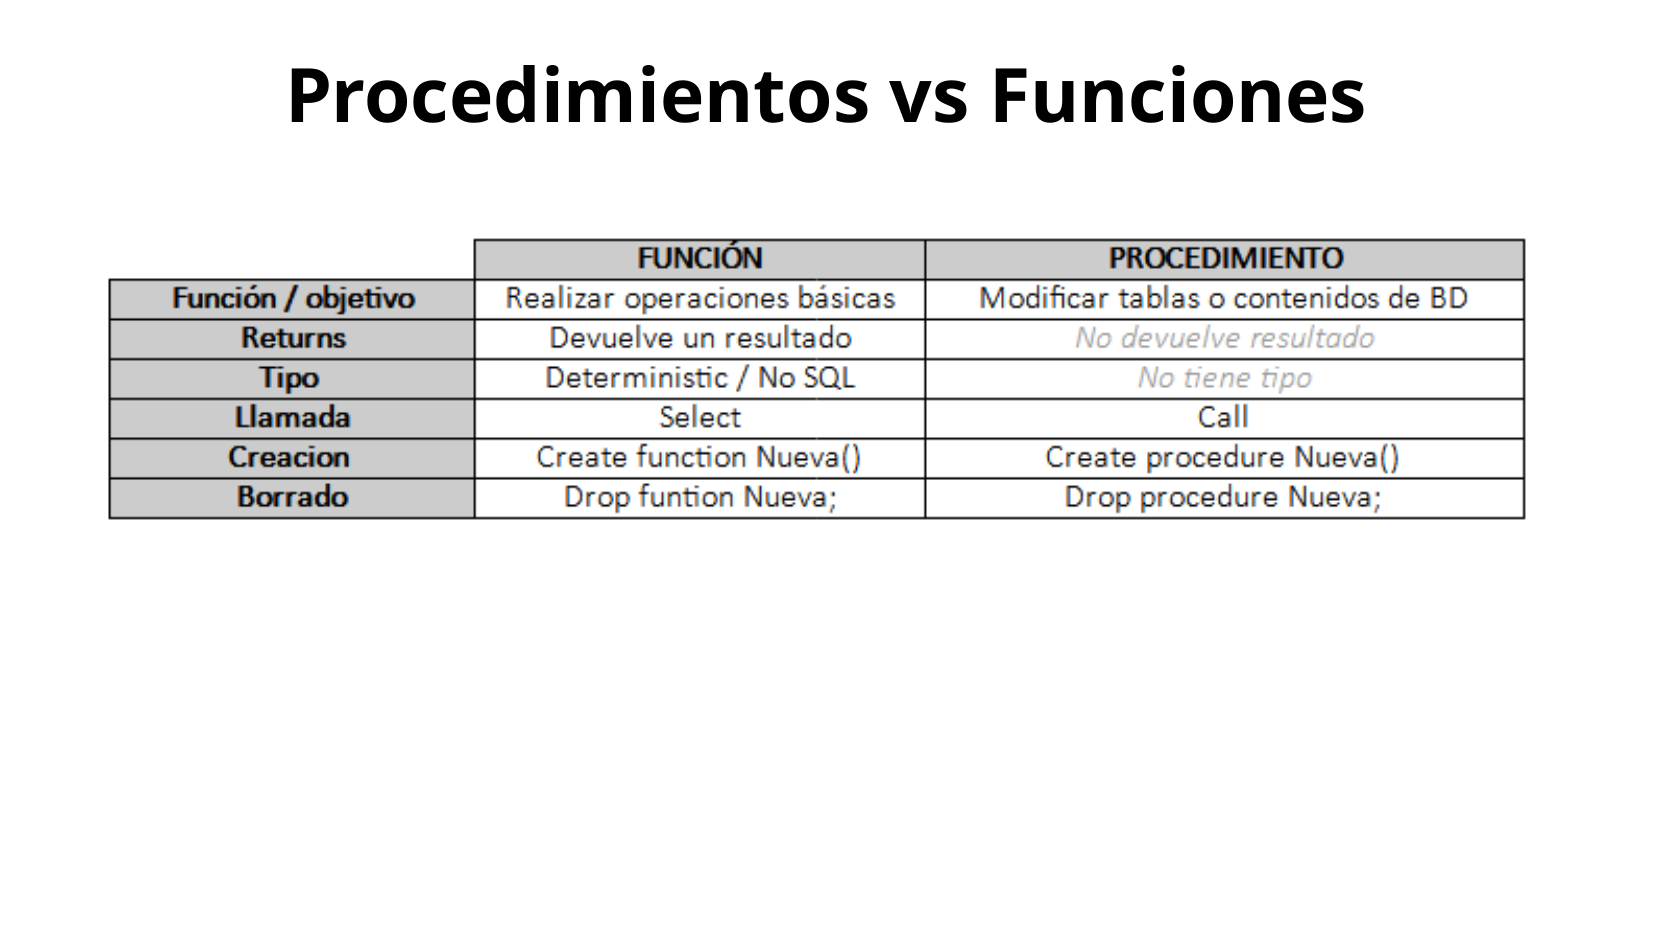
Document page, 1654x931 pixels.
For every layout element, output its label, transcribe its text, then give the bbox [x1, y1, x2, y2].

picture [82, 206, 1557, 549]
title Procedimientos vs Funciones [82, 37, 1571, 148]
list [82, 165, 1595, 874]
